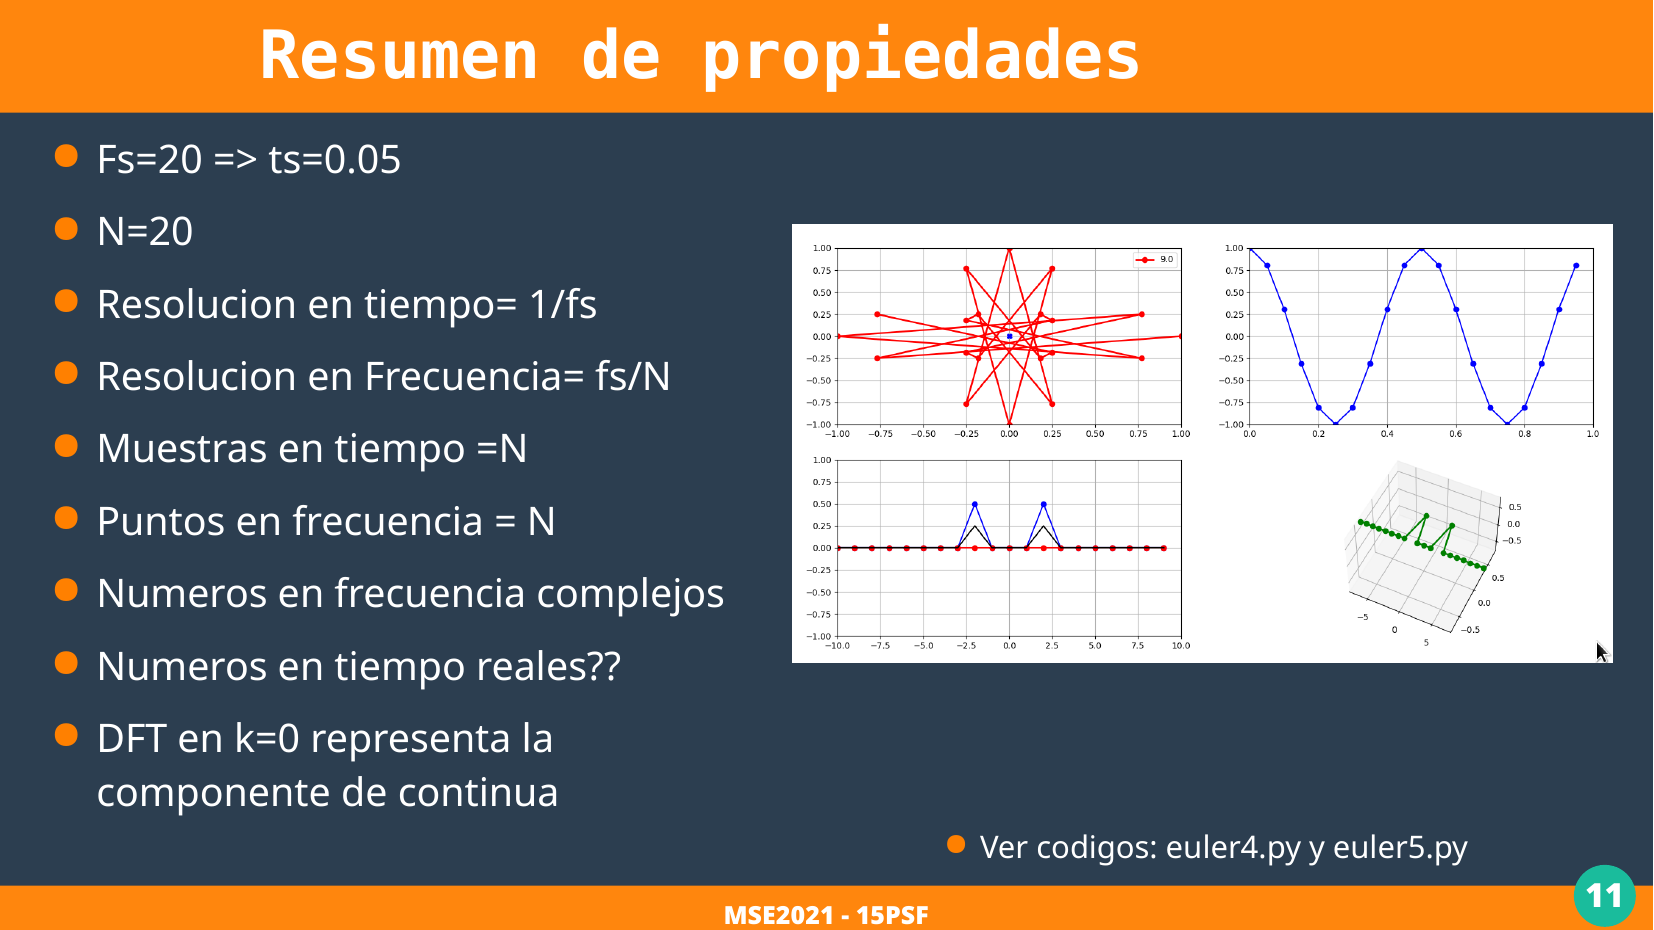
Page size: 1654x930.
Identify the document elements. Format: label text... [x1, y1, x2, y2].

list Fs=20 => ts=0.05 N=20 Resolucion en tiempo= 1/fs Resolucion en Frecuencia= fs/N Muestras en tiempo =N Puntos en frecuencia = N Numeros en frecuencia complejos Numeros en tiempo reales?? DFT en k=0 representa la componente de continua [35, 131, 751, 826]
list Ver codigos: euler4.py y euler5.py [931, 825, 1495, 901]
title Resumen de propiedades [259, 16, 1653, 113]
picture [792, 224, 1613, 663]
